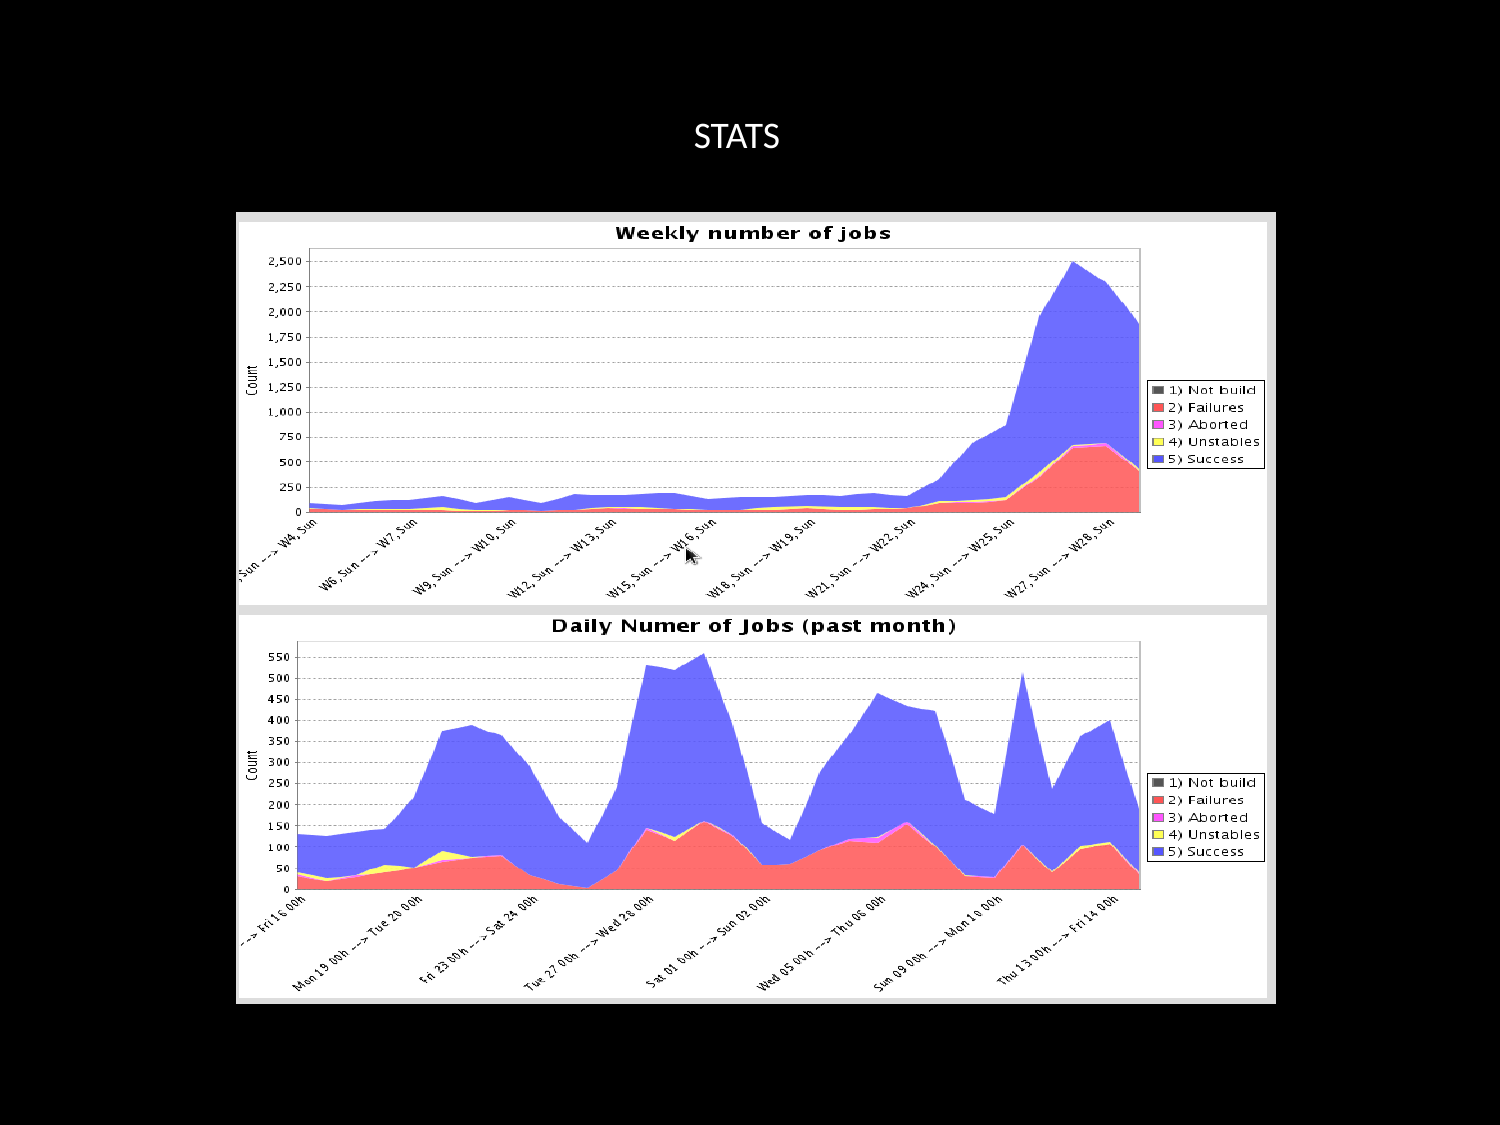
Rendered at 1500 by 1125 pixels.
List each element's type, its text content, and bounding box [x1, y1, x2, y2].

title STATS [75, 45, 1425, 233]
picture [236, 212, 1276, 1004]
